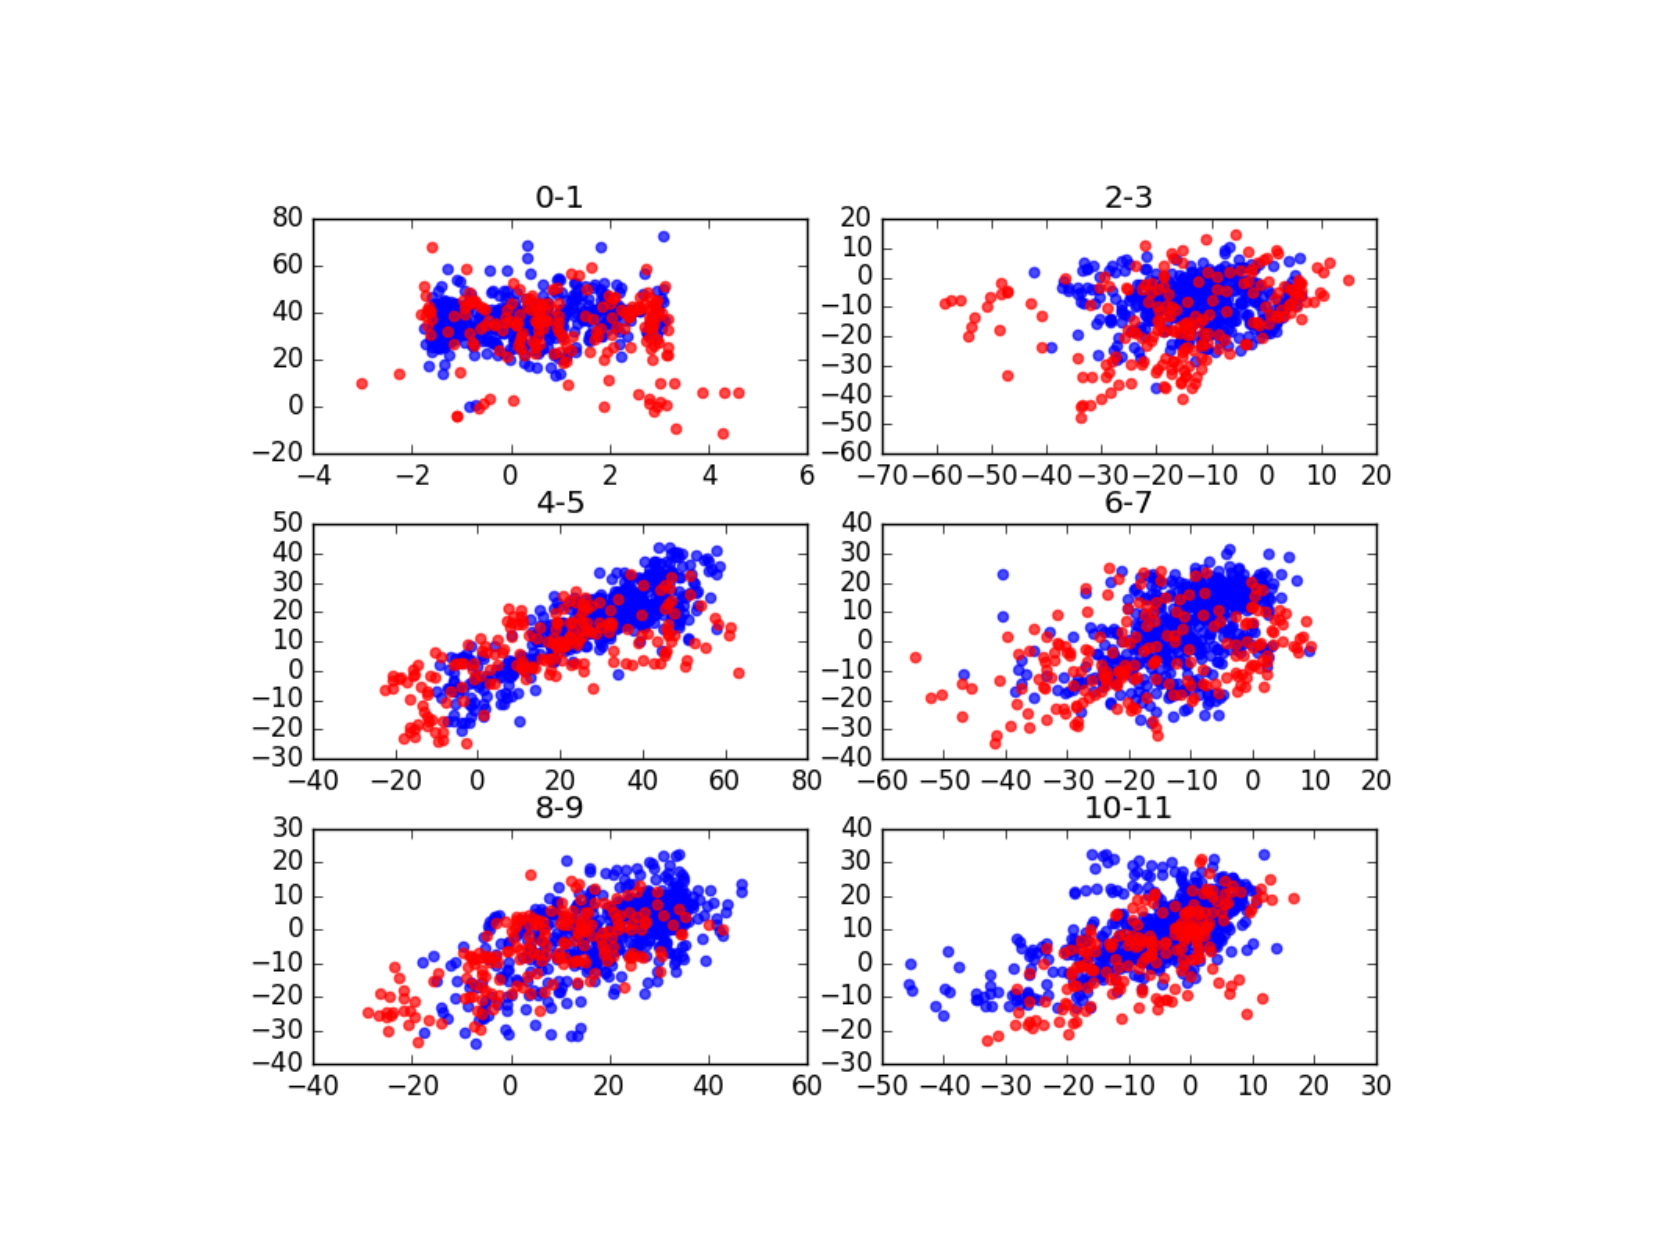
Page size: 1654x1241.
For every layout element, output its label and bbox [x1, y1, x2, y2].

picture [188, 172, 1439, 1111]
